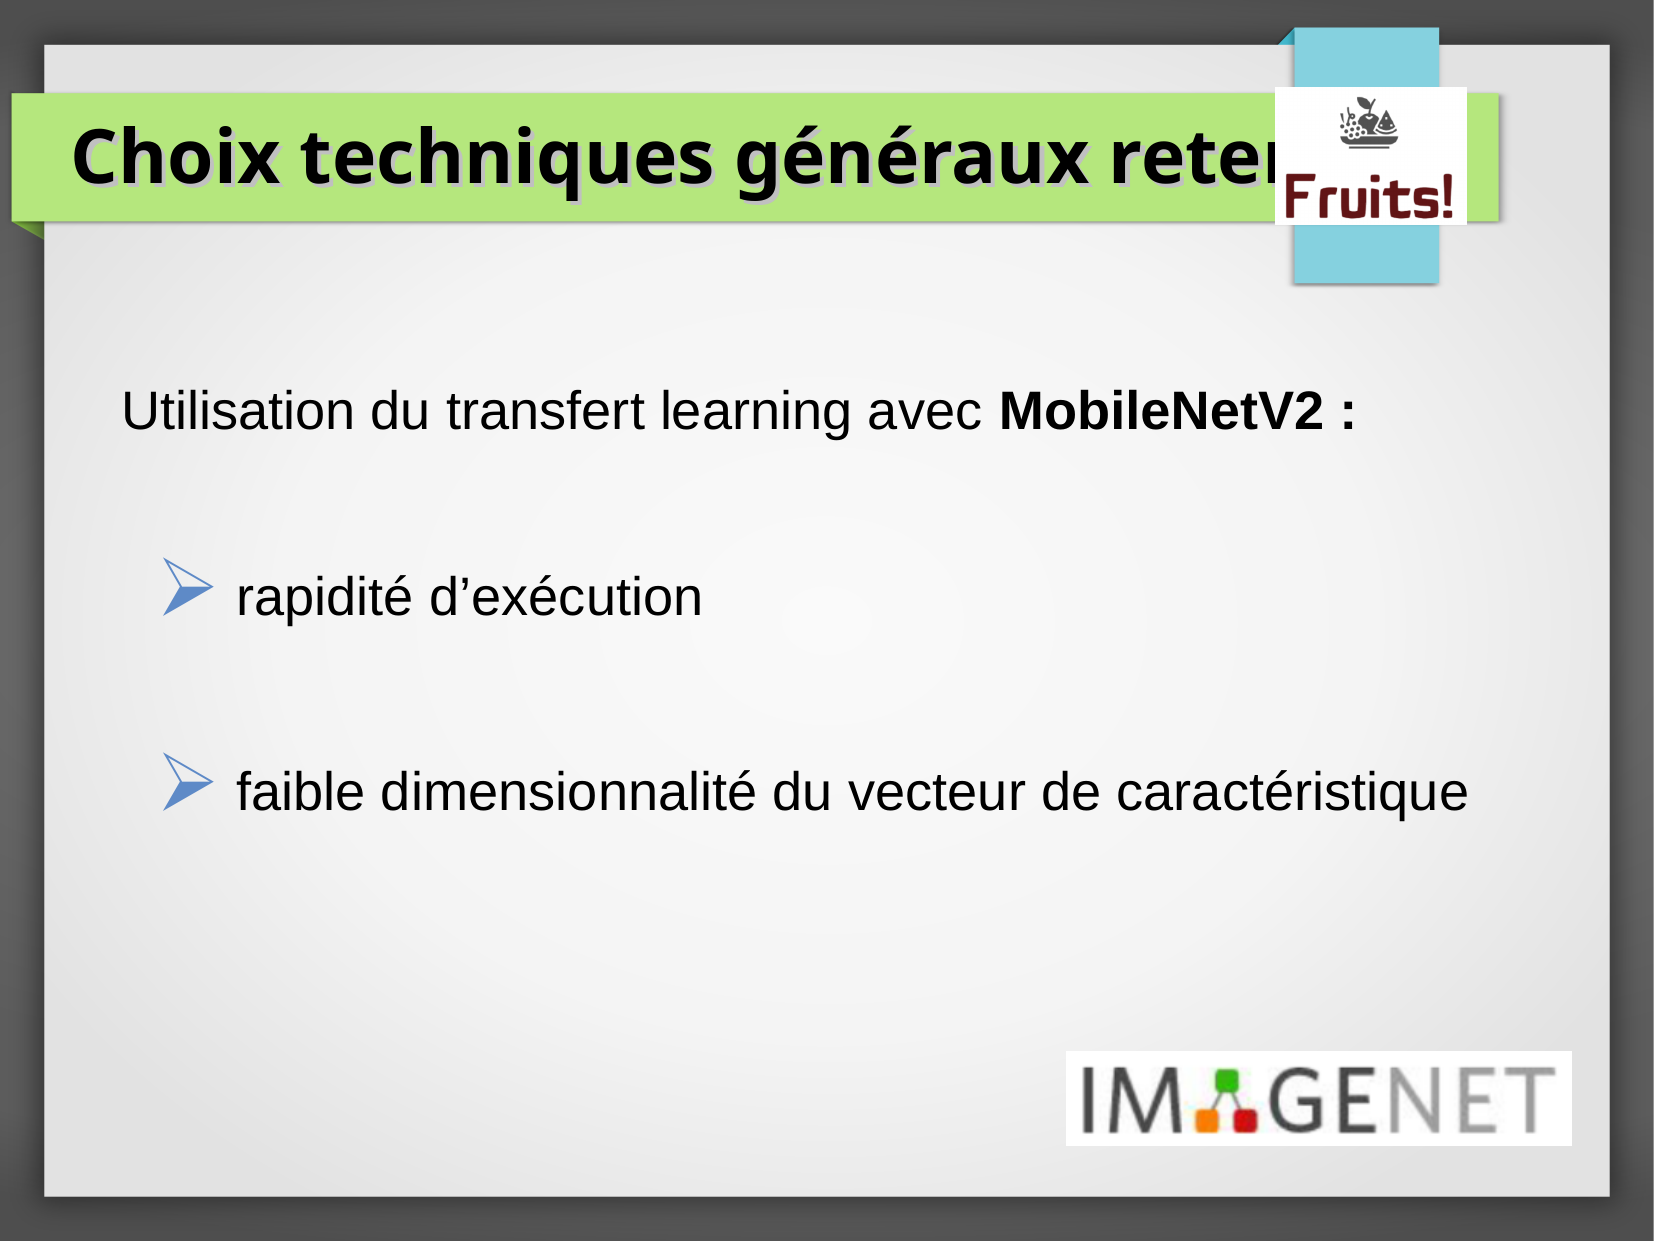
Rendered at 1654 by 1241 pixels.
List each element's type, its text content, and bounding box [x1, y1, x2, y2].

text_box Utilisation du transfert learning avec MobileNetV2 : [106, 373, 1501, 449]
title Choix techniques généraux retenus [70, 70, 1406, 238]
text_box rapidité d’exécution faible dimensionnalité du vecteur de caractéristique [141, 559, 1501, 830]
picture [0, 0, 1654, 1241]
